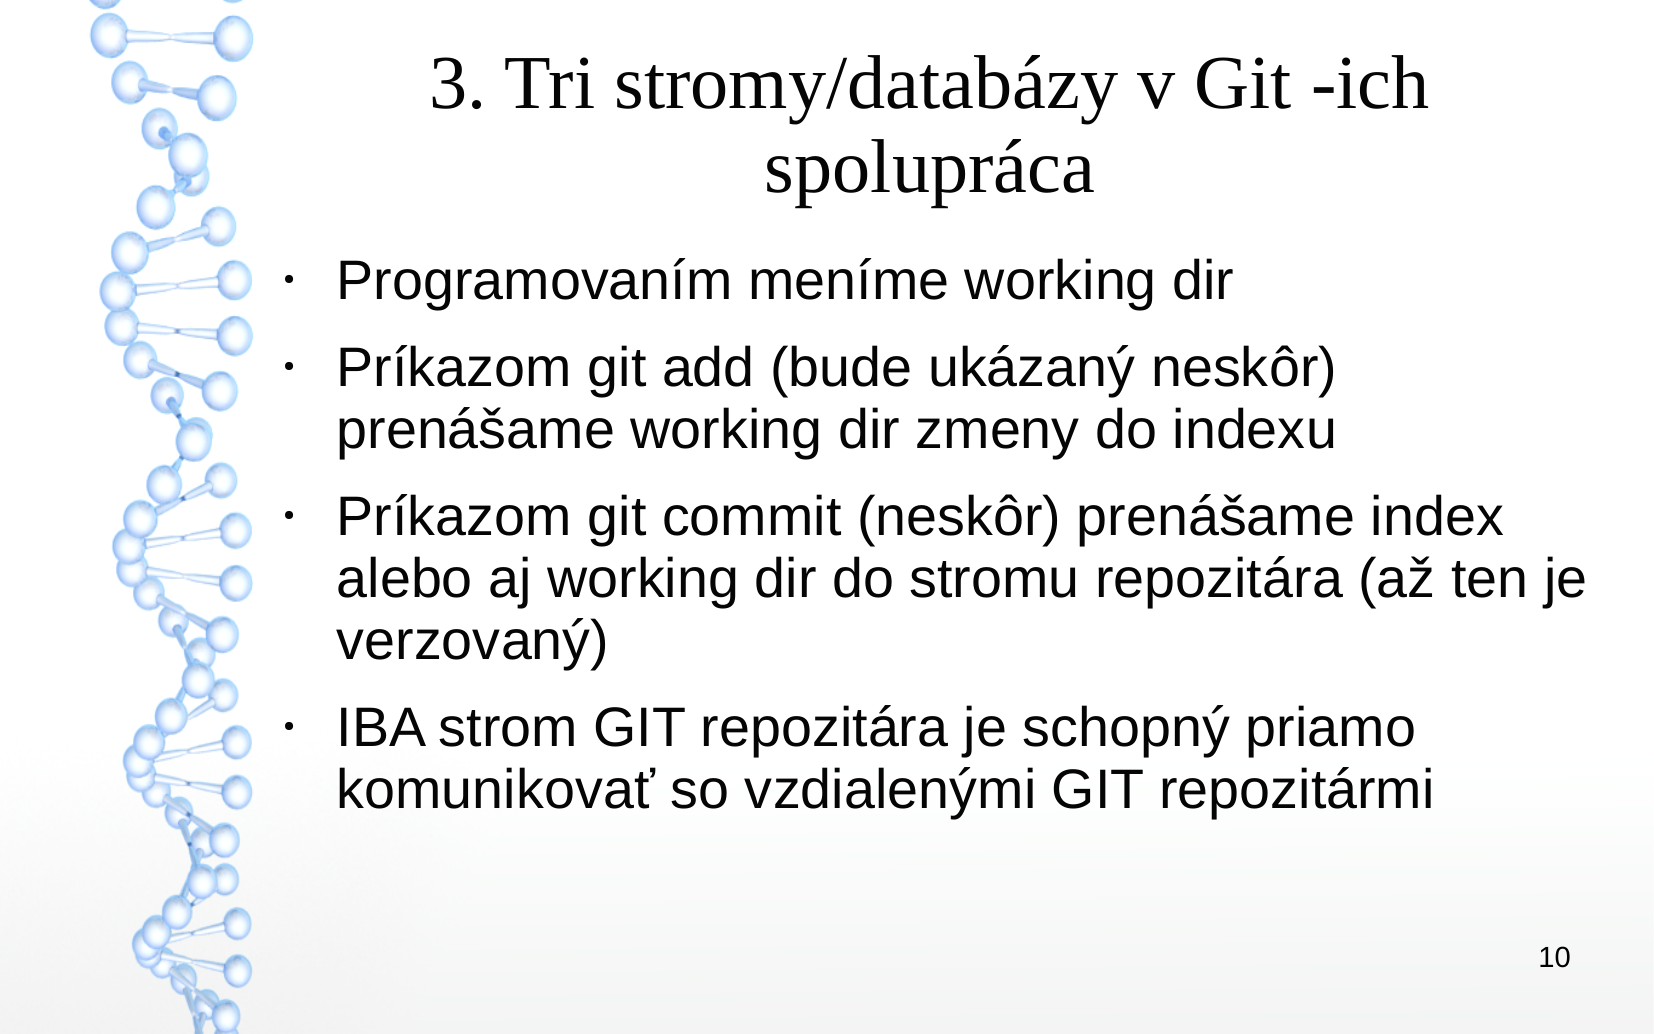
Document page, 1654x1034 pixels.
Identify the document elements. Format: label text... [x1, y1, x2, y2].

list Programovaním meníme working dir Príkazom git add (bude ukázaný neskôr) prenášame working dir zmeny do indexu Príkazom git commit (neskôr) prenášame index alebo aj working dir do stromu repozitára (až ten je verzovaný) IBA strom GIT repozitára je schopný priamo komunikovať so vzdialenými GIT repozitármi [265, 249, 1595, 849]
title 3. Tri stromy/databázy v Git -ich spolupráca [265, 39, 1595, 210]
picture [0, 0, 1654, 1034]
